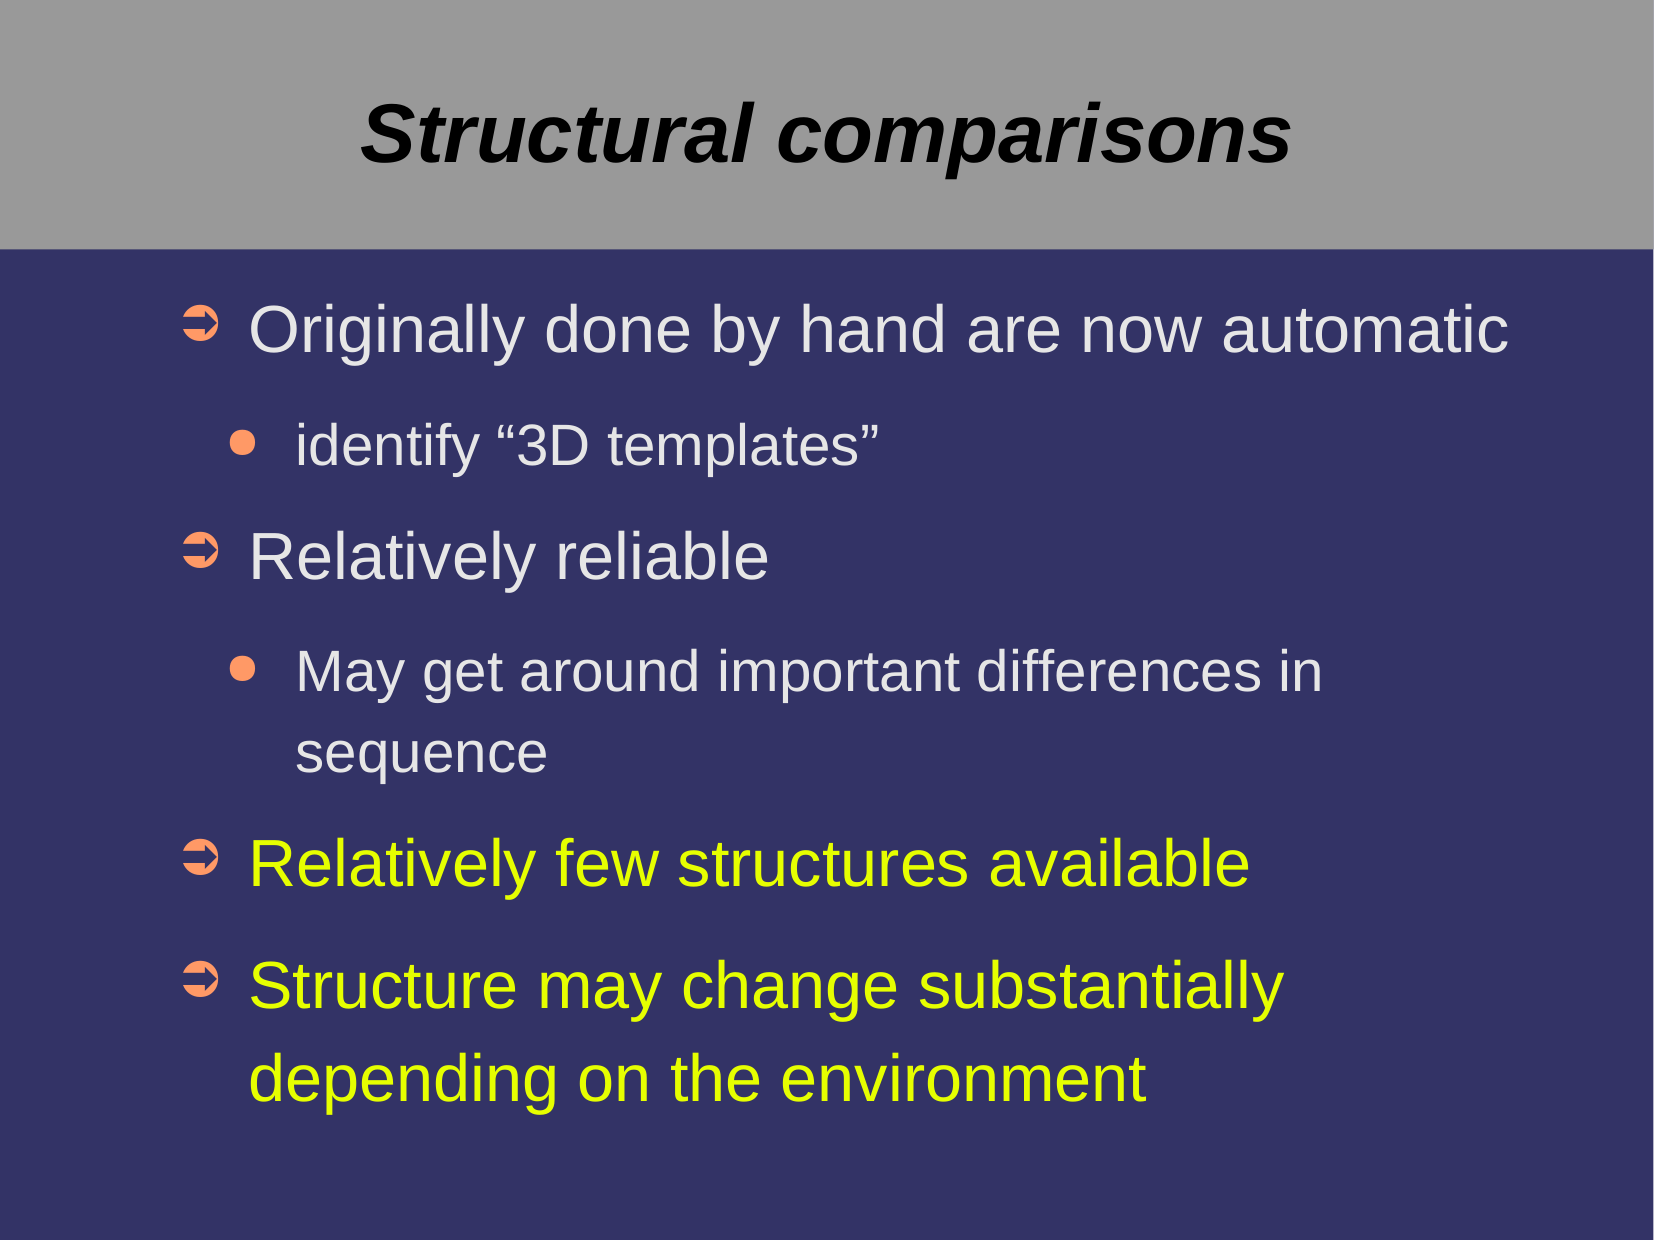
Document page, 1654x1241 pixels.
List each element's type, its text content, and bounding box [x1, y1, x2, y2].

title Structural comparisons [121, 19, 1534, 227]
list Originally done by hand are now automatic identify “3D templates” Relatively reliable May get around important differences in sequence Relatively few structures available Structure may change substantially depending on the environment [166, 274, 1557, 1167]
